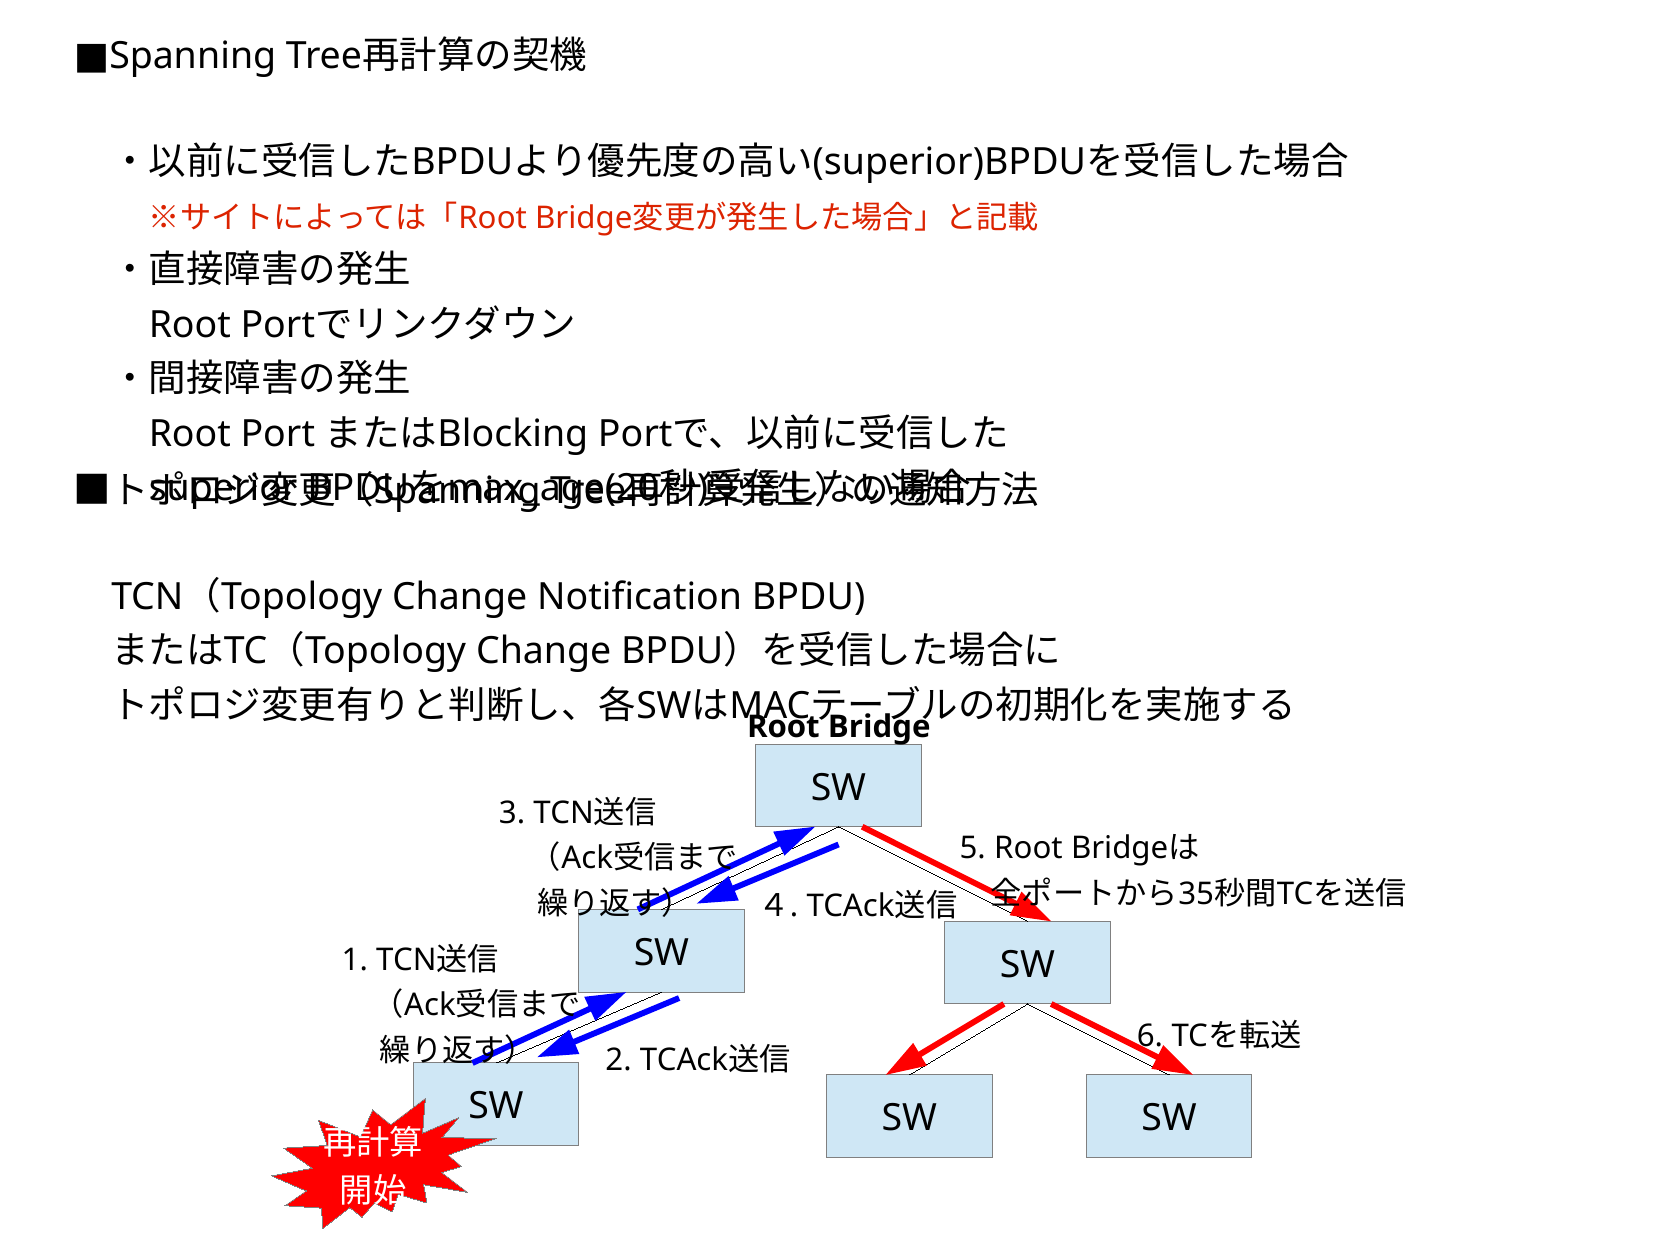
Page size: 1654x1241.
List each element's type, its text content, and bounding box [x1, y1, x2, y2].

text_box SW [755, 746, 922, 827]
text_box ■トポロジ変更（Spanning Tree再計算発生）の通知方法 TCN（Topology Change Notification BPDU) またはTC（Topology Change BPDU）を受信した場合に トポロジ変更有りと判断し、各SWはMACテーブルの初期化を実施する [59, 452, 1418, 669]
text_box 1. TCN送信 （Ack受信まで 繰り返す） [326, 926, 623, 1043]
text_box SW [413, 1062, 579, 1146]
text_box ■Spanning Tree再計算の契機 ・以前に受信したBPDUより優先度の高い(superior)BPDUを受信した場合 ※サイトによっては「Root Bridge変更が発生した場合」と記載 ・直接障害の発生 Root Portでリンクダウン ・間接障害の発生 Root Port またはBlocking Portで、以前に受信した superior BPDUをmax_age(20秒)受信しない場合 [59, 17, 1453, 436]
text_box 3. TCN送信 （Ack受信まで 繰り返す） [484, 779, 780, 895]
text_box SW [1086, 1074, 1252, 1158]
text_box SW [826, 1074, 993, 1158]
text_box ４. TCAck送信 [744, 872, 993, 922]
text_box 5. Root Bridgeは 全ポートから35秒間TCを送信 [944, 814, 1465, 897]
text_box 再計算 開始 [271, 1098, 497, 1229]
text_box SW [578, 909, 745, 993]
text_box 6. TCを転送 [1122, 1002, 1394, 1052]
text_box 2. TCAck送信 [590, 1026, 839, 1075]
text_box Root Bridge [732, 696, 969, 746]
text_box SW [944, 921, 1111, 1004]
